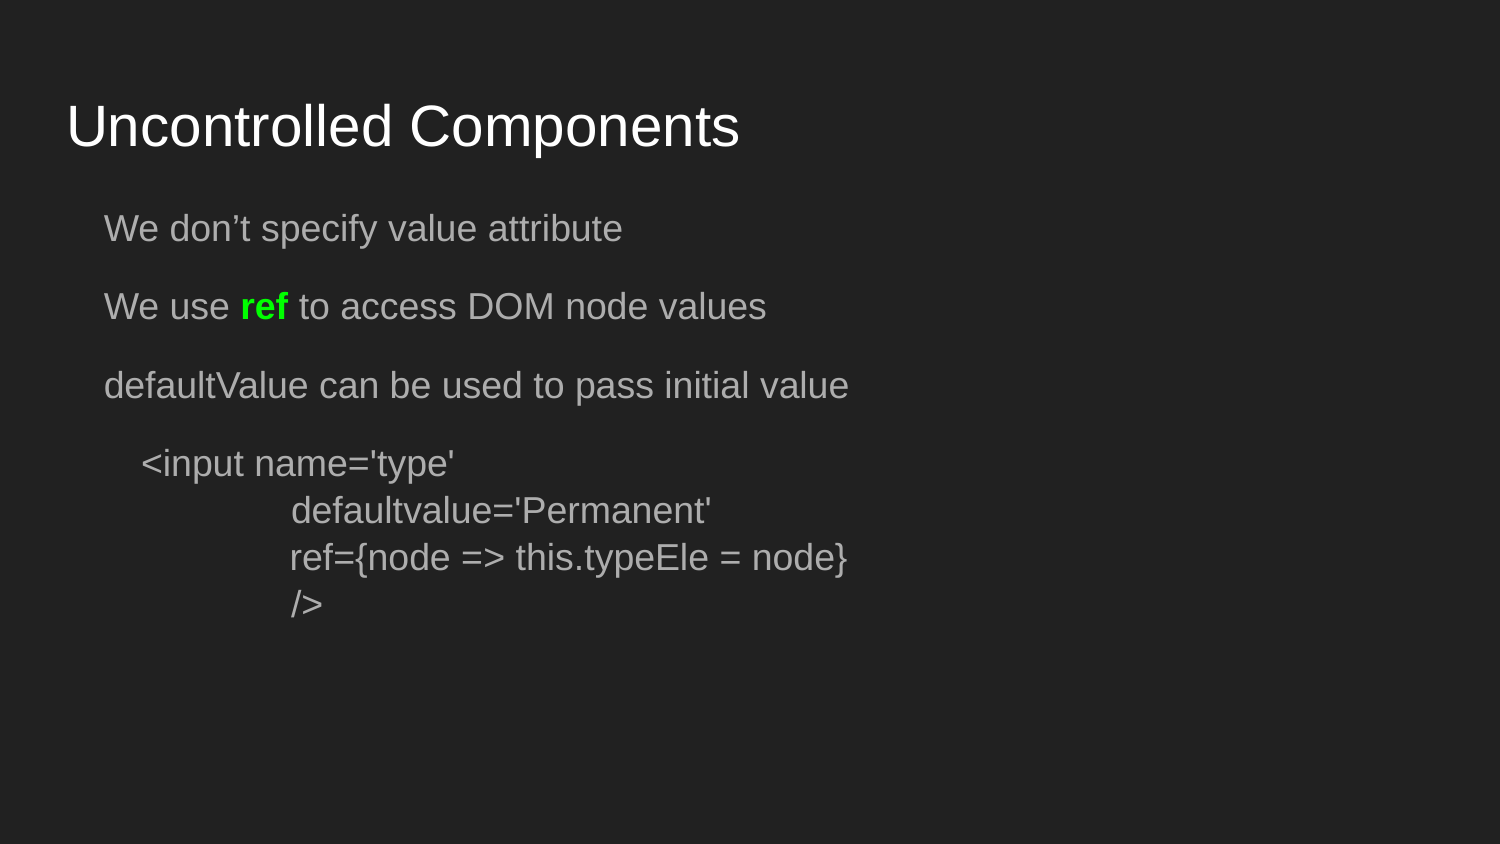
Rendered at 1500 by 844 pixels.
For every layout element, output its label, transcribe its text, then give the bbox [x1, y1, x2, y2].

title Uncontrolled Components [51, 72, 1449, 167]
list We don’t specify value attribute We use ref to access DOM node values defaultValue can be used to pass initial value <input name='type' defaultvalue='Permanent' ref={node => this.typeEle = node} /> [51, 189, 1449, 750]
